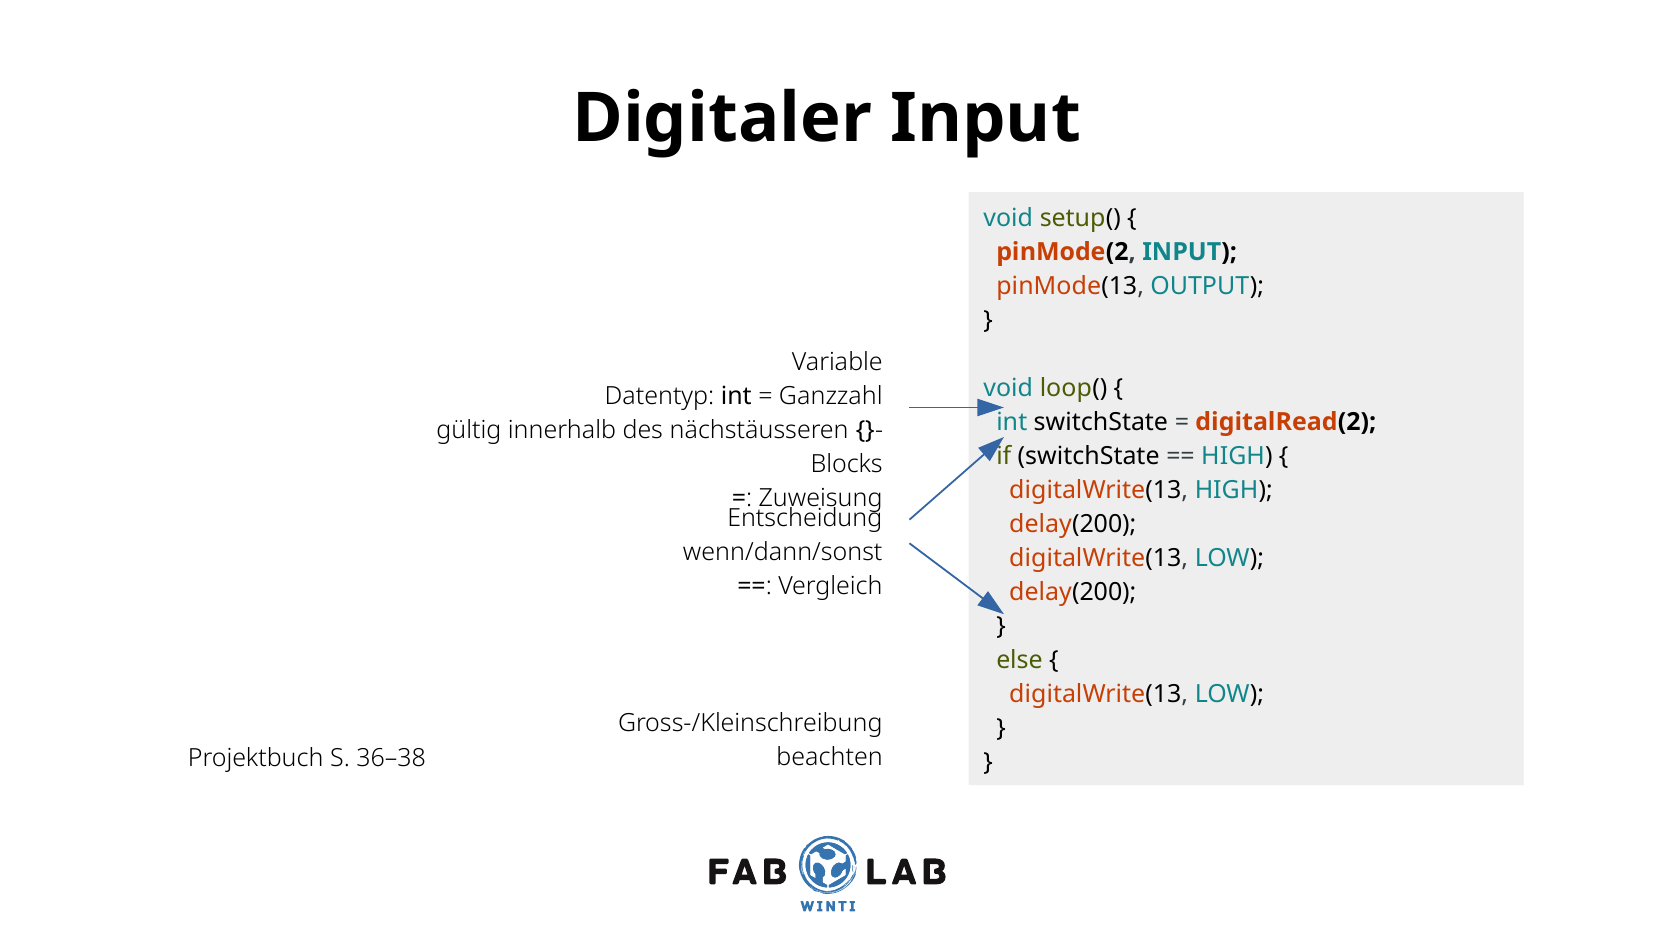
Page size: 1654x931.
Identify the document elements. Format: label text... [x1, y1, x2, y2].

text_box Projektbuch S. 36–38 [173, 732, 433, 777]
title Digitaler Input [82, 37, 1571, 193]
text_box Variable Datentyp: int = Ganzzahl gültig innerhalb des nächstäusseren {}-Blocks =: Zuweisung [354, 336, 898, 475]
text_box void setup() { pinMode(2, INPUT); pinMode(13, OUTPUT); } void loop() { int switchState = digitalRead(2); if (switchState == HIGH) { digitalWrite(13, HIGH); delay(200); digitalWrite(13, LOW); delay(200); } else { digitalWrite(13, LOW); } } [968, 192, 1524, 739]
text_box Entscheidung wenn/dann/sonst ==: Vergleich [496, 492, 898, 599]
text_box Gross-/Kleinschreibung beachten [496, 696, 898, 742]
